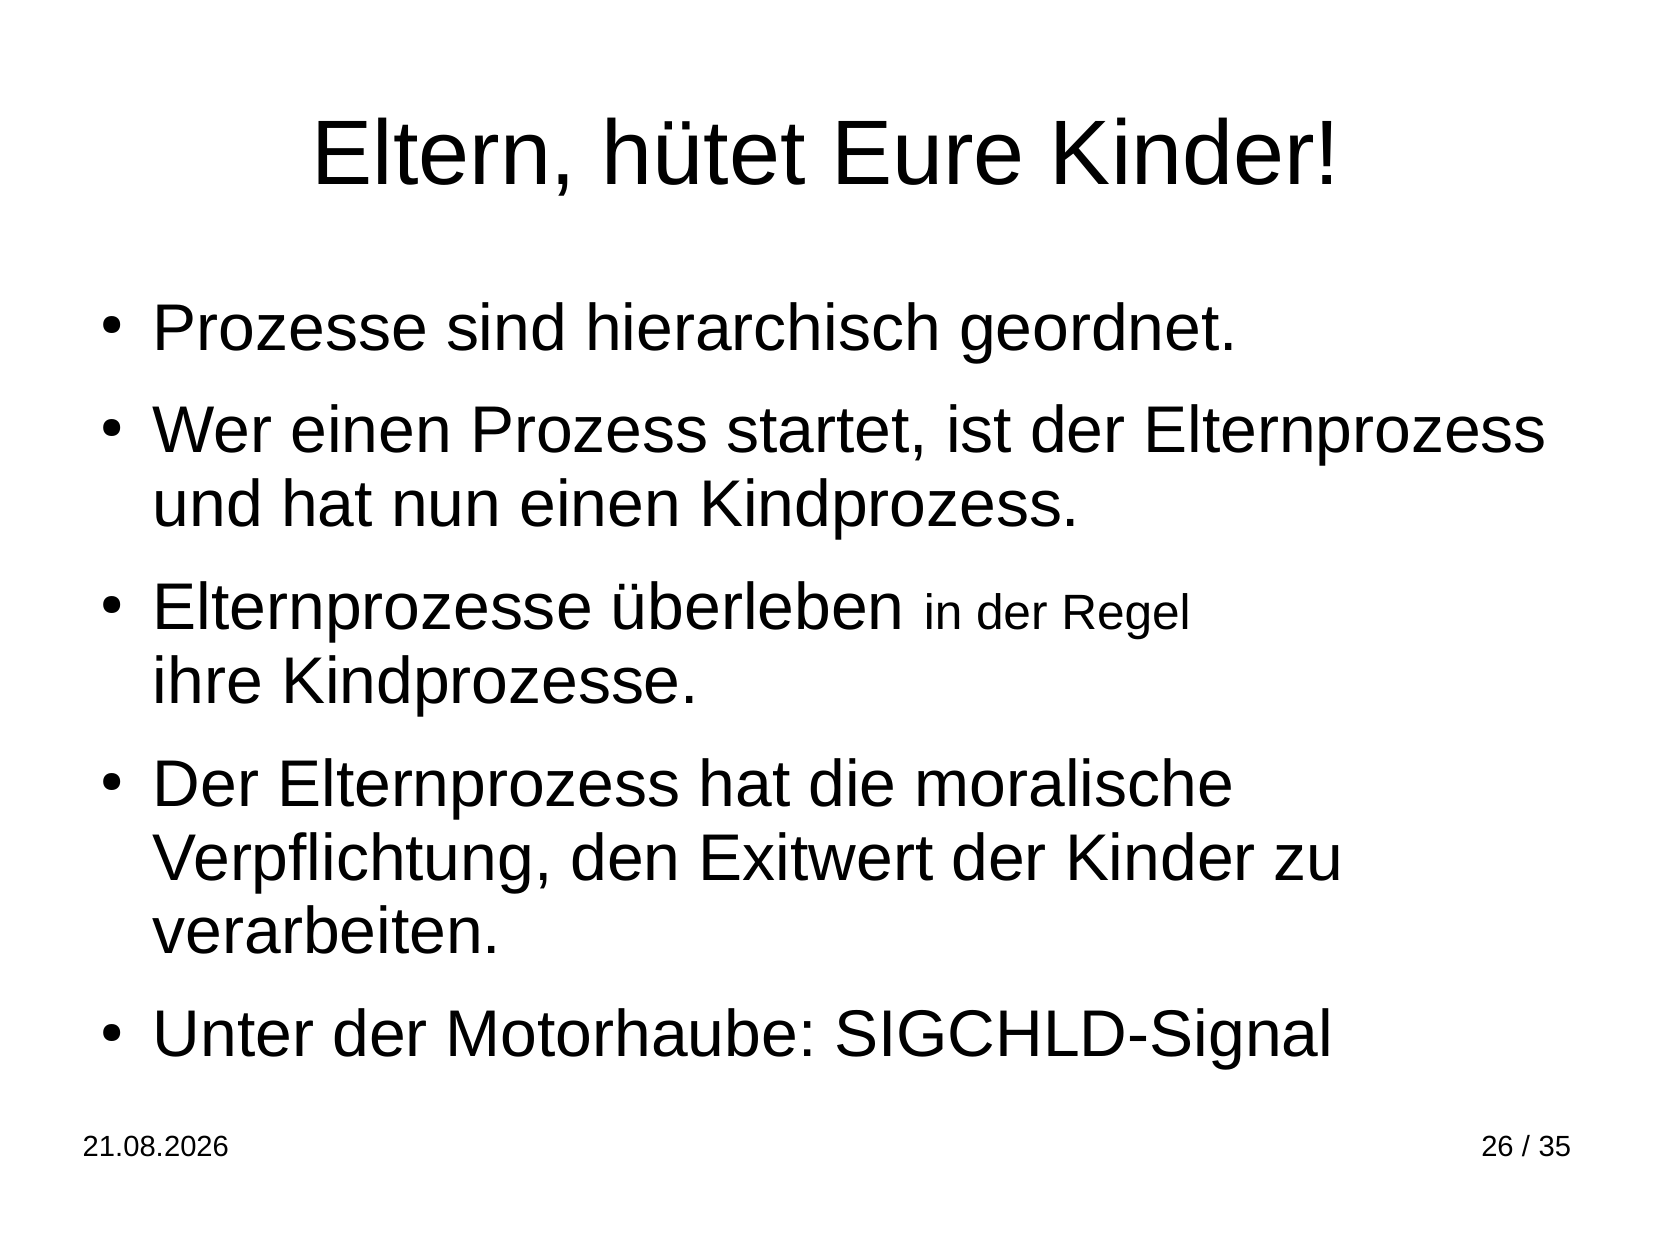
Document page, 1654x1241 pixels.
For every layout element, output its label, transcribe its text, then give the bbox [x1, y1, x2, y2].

title Eltern, hütet Eure Kinder! [82, 49, 1571, 257]
list Prozesse sind hierarchisch geordnet. Wer einen Prozess startet, ist der Elternprozess und hat nun einen Kindprozess. Elternprozesse überleben in der Regel ihre Kindprozesse. Der Elternprozess hat die moralische Verpflichtung, den Exitwert der Kinder zu verarbeiten. Unter der Motorhaube: SIGCHLD-Signal [82, 290, 1571, 1075]
